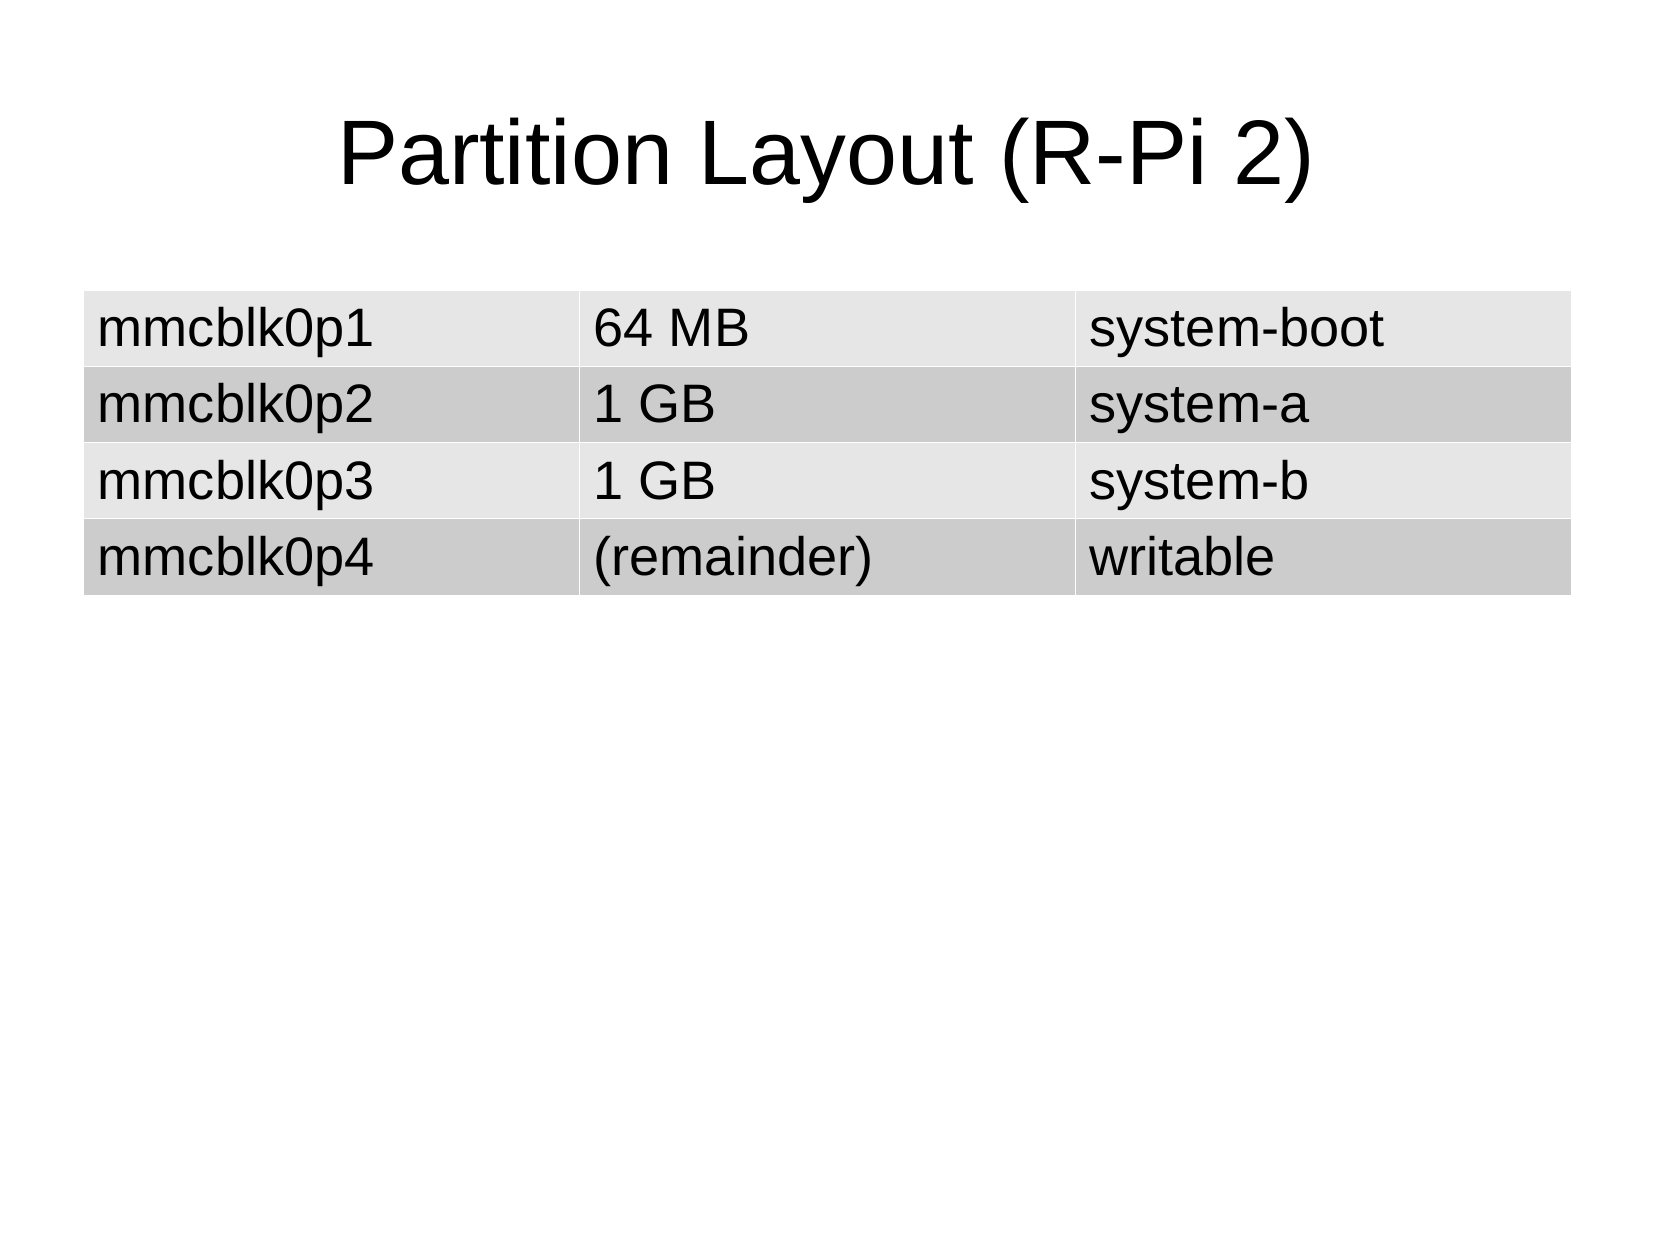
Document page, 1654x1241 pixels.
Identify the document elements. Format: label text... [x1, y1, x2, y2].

table_cell mmcblk0p3 [84, 443, 579, 518]
table_cell 1 GB [580, 367, 1075, 442]
table_header 64 MB [580, 291, 1075, 366]
table_cell mmcblk0p4 [84, 519, 579, 595]
table_cell writable [1076, 519, 1571, 595]
table_cell mmcblk0p2 [84, 367, 579, 442]
table_cell system-a [1076, 367, 1571, 442]
table_header system-boot [1076, 291, 1571, 366]
table_cell system-b [1076, 443, 1571, 518]
title Partition Layout (R-Pi 2) [82, 49, 1571, 257]
table_cell (remainder) [580, 519, 1075, 595]
table_header mmcblk0p1 [84, 291, 579, 366]
table_cell 1 GB [580, 443, 1075, 518]
